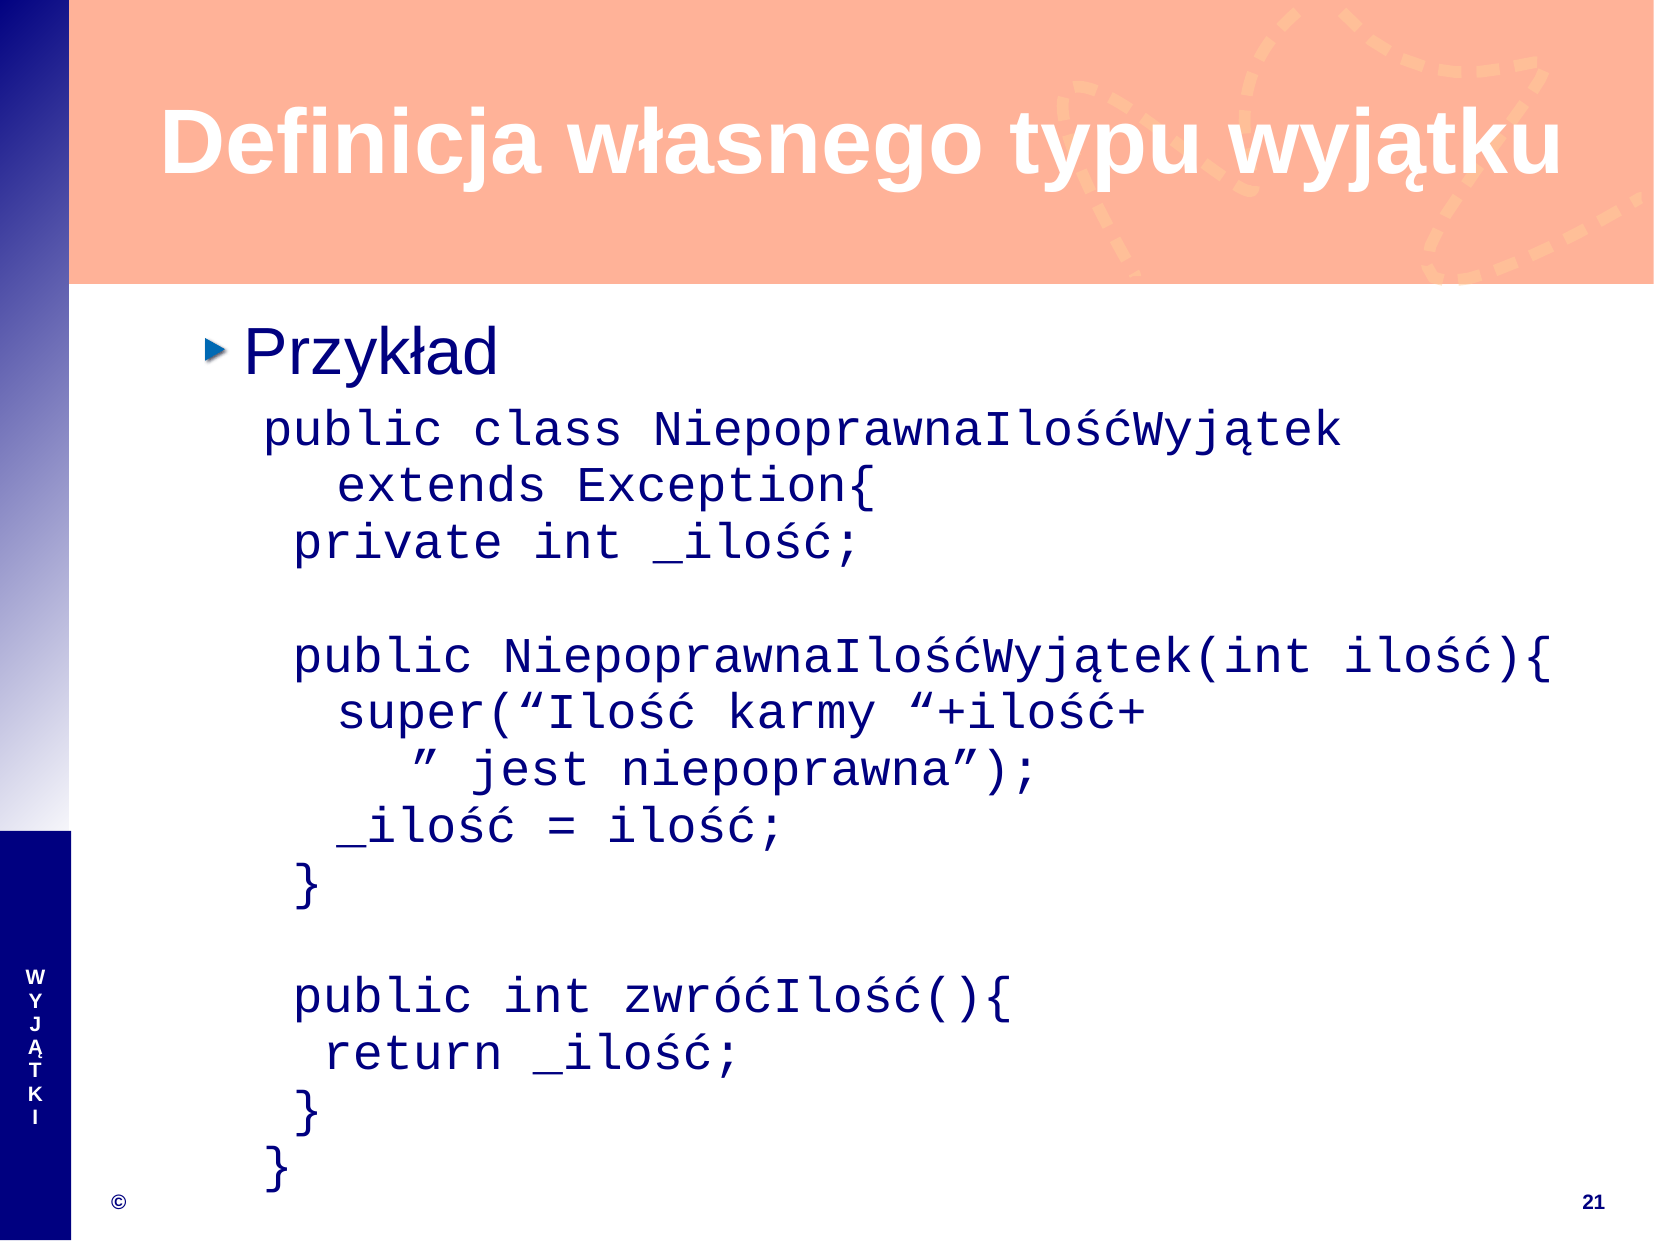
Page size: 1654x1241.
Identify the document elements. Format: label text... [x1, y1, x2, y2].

text_box W Y J Ą T K I [0, 830, 71, 1241]
list Przykład public class NiepoprawnaIlośćWyjątek extends Exception{ private int _ilość; public NiepoprawnaIlośćWyjątek(int ilość){ super(“Ilość karmy “+ilość+ ” jest niepoprawna”); _ilość = ilość; } public int zwróćIlość(){ return _ilość; } } [173, 313, 1553, 1199]
title Definicja własnego typu wyjątku [72, 37, 1654, 246]
